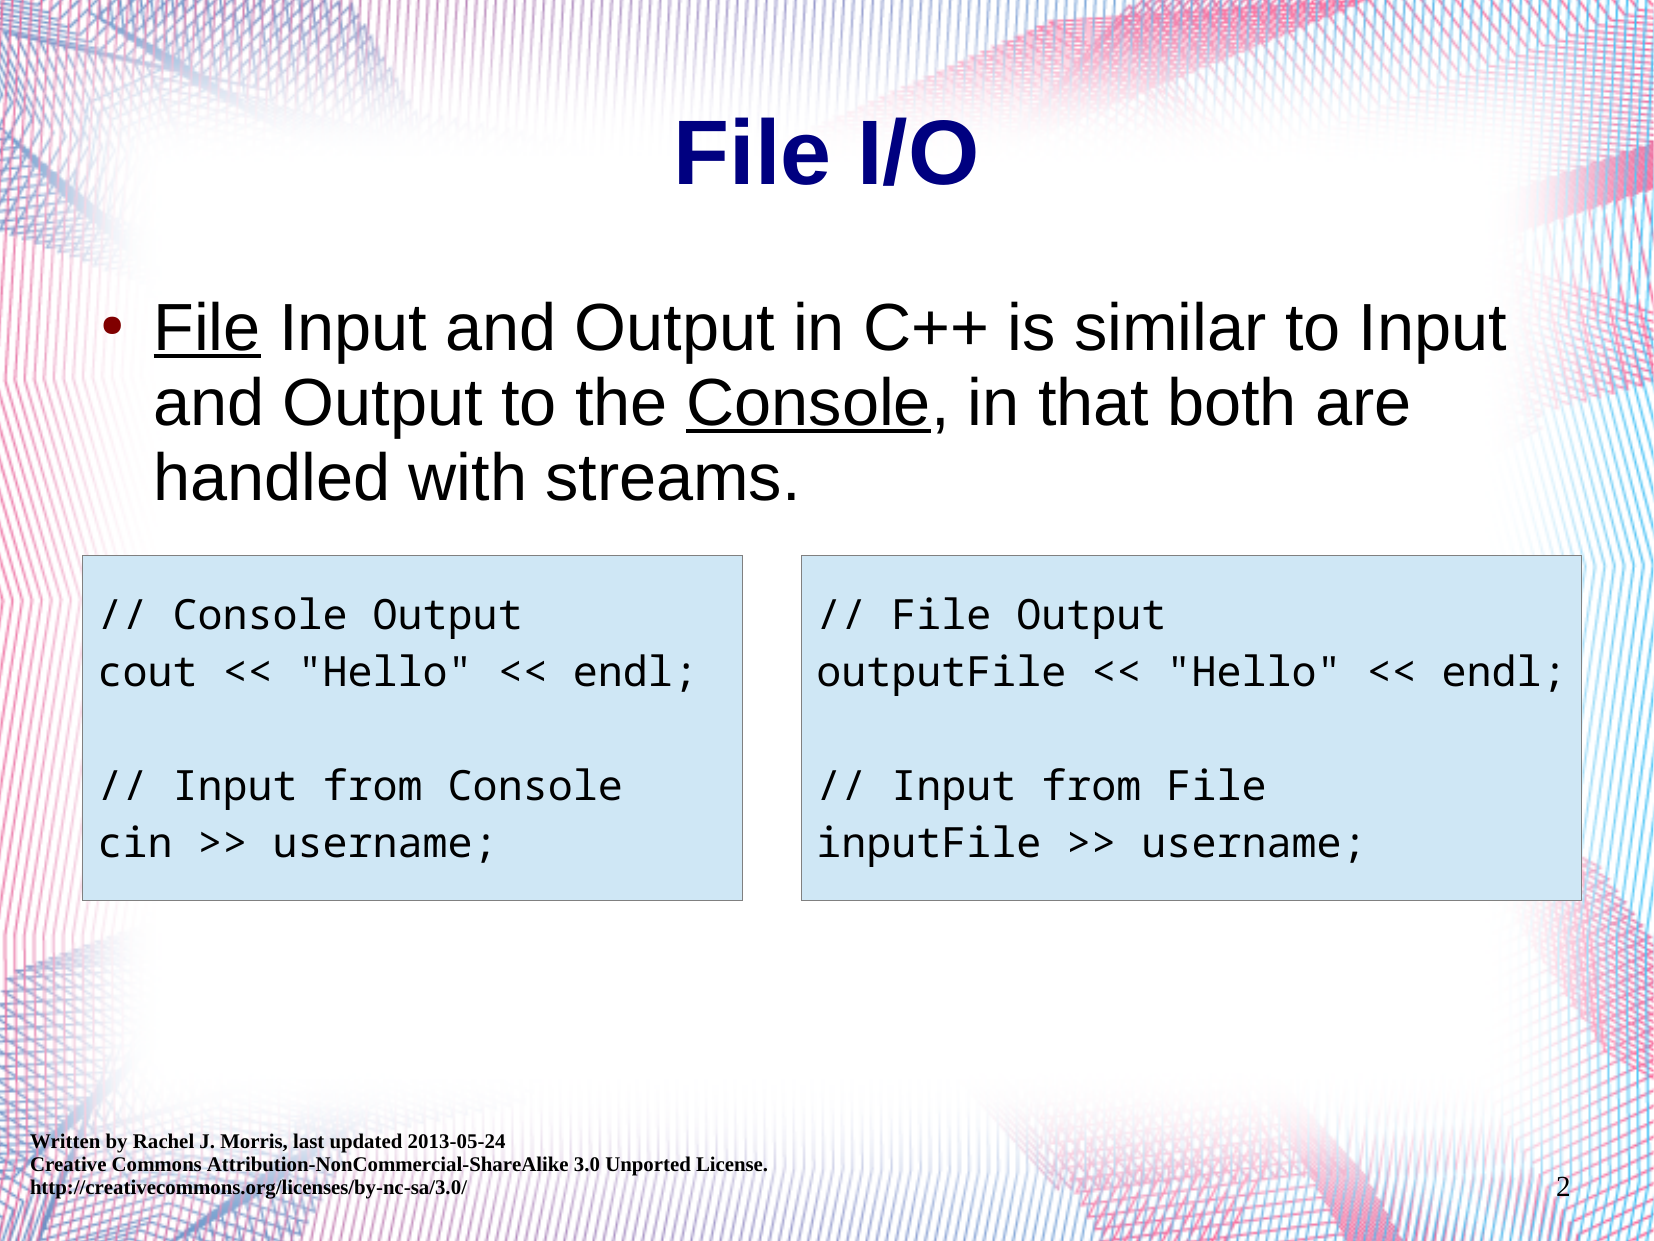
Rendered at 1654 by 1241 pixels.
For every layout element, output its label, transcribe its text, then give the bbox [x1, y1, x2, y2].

text_box // File Output outputFile << "Hello" << endl; // Input from File inputFile >> username; [801, 555, 1582, 901]
title File I/O [82, 49, 1571, 257]
text_box // Console Output cout << "Hello" << endl; // Input from Console cin >> username; [82, 555, 743, 901]
list File Input and Output in C++ is similar to Input and Output to the Console, in that both are handled with streams. [82, 290, 1571, 541]
picture [0, 0, 1654, 1241]
